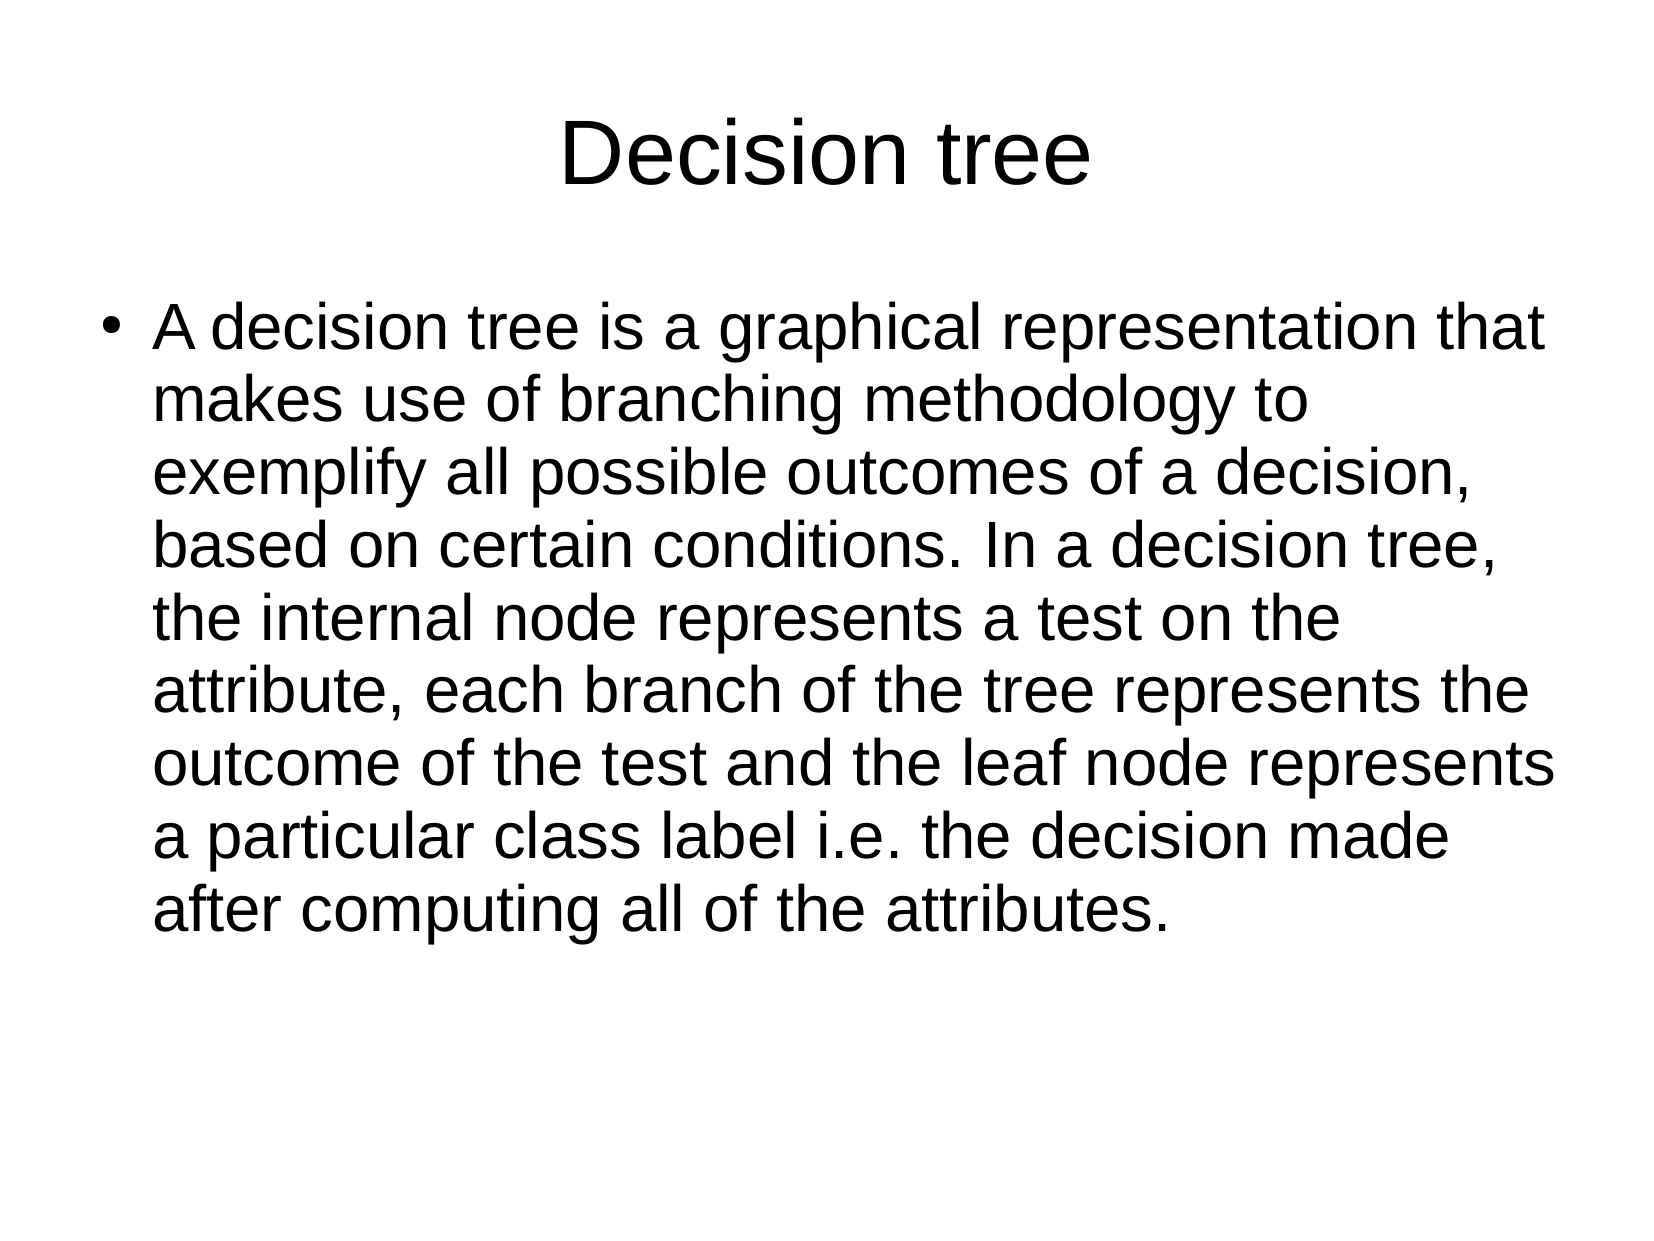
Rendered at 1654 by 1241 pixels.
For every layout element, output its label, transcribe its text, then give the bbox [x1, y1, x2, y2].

title Decision tree [82, 49, 1571, 257]
list A decision tree is a graphical representation that makes use of branching methodology to exemplify all possible outcomes of a decision, based on certain conditions. In a decision tree, the internal node represents a test on the attribute, each branch of the tree represents the outcome of the test and the leaf node represents a particular class label i.e. the decision made after computing all of the attributes. [82, 290, 1571, 1010]
